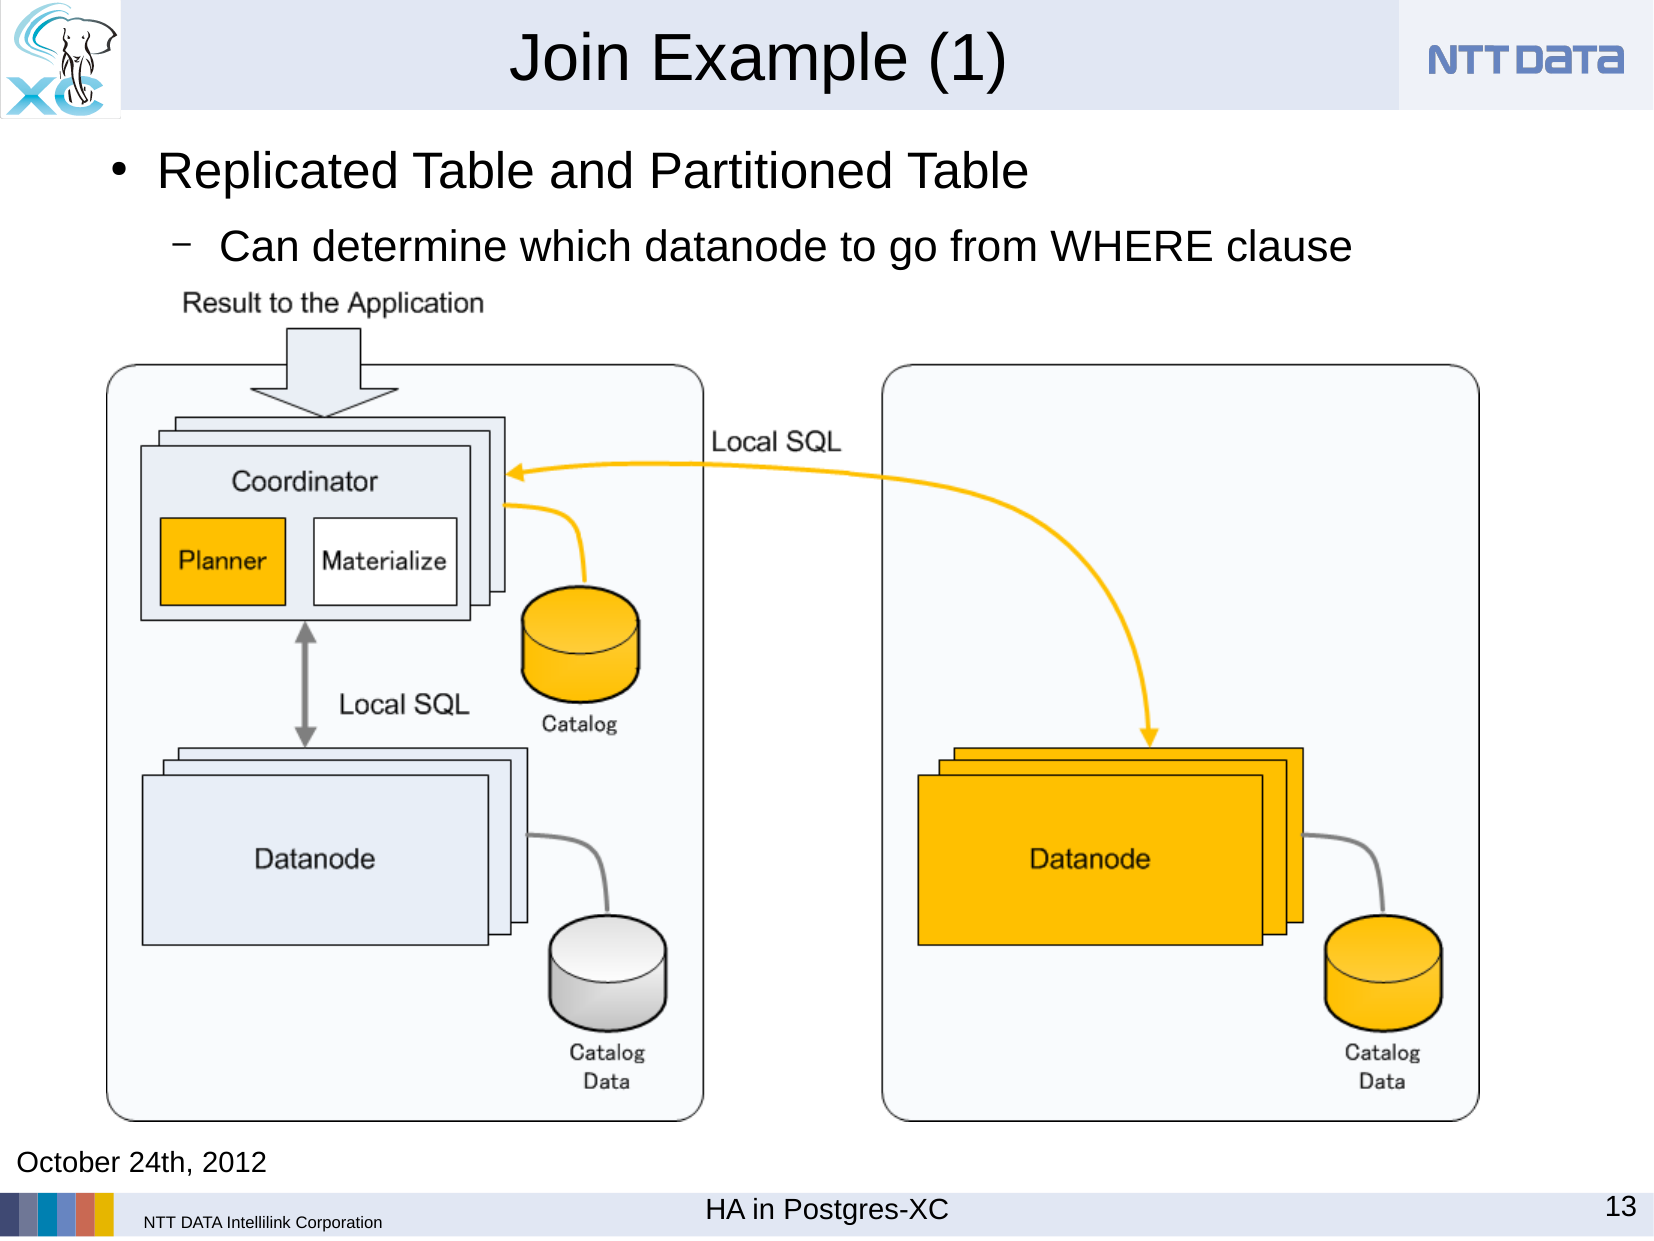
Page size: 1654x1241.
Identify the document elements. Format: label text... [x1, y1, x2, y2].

list Replicated Table and Partitioned Table Can determine which datanode to go from WHERE clause [94, 141, 1583, 272]
picture [106, 283, 1480, 1123]
title Join Example (1) [120, 3, 1399, 110]
picture [0, 0, 121, 119]
picture [1429, 45, 1624, 74]
